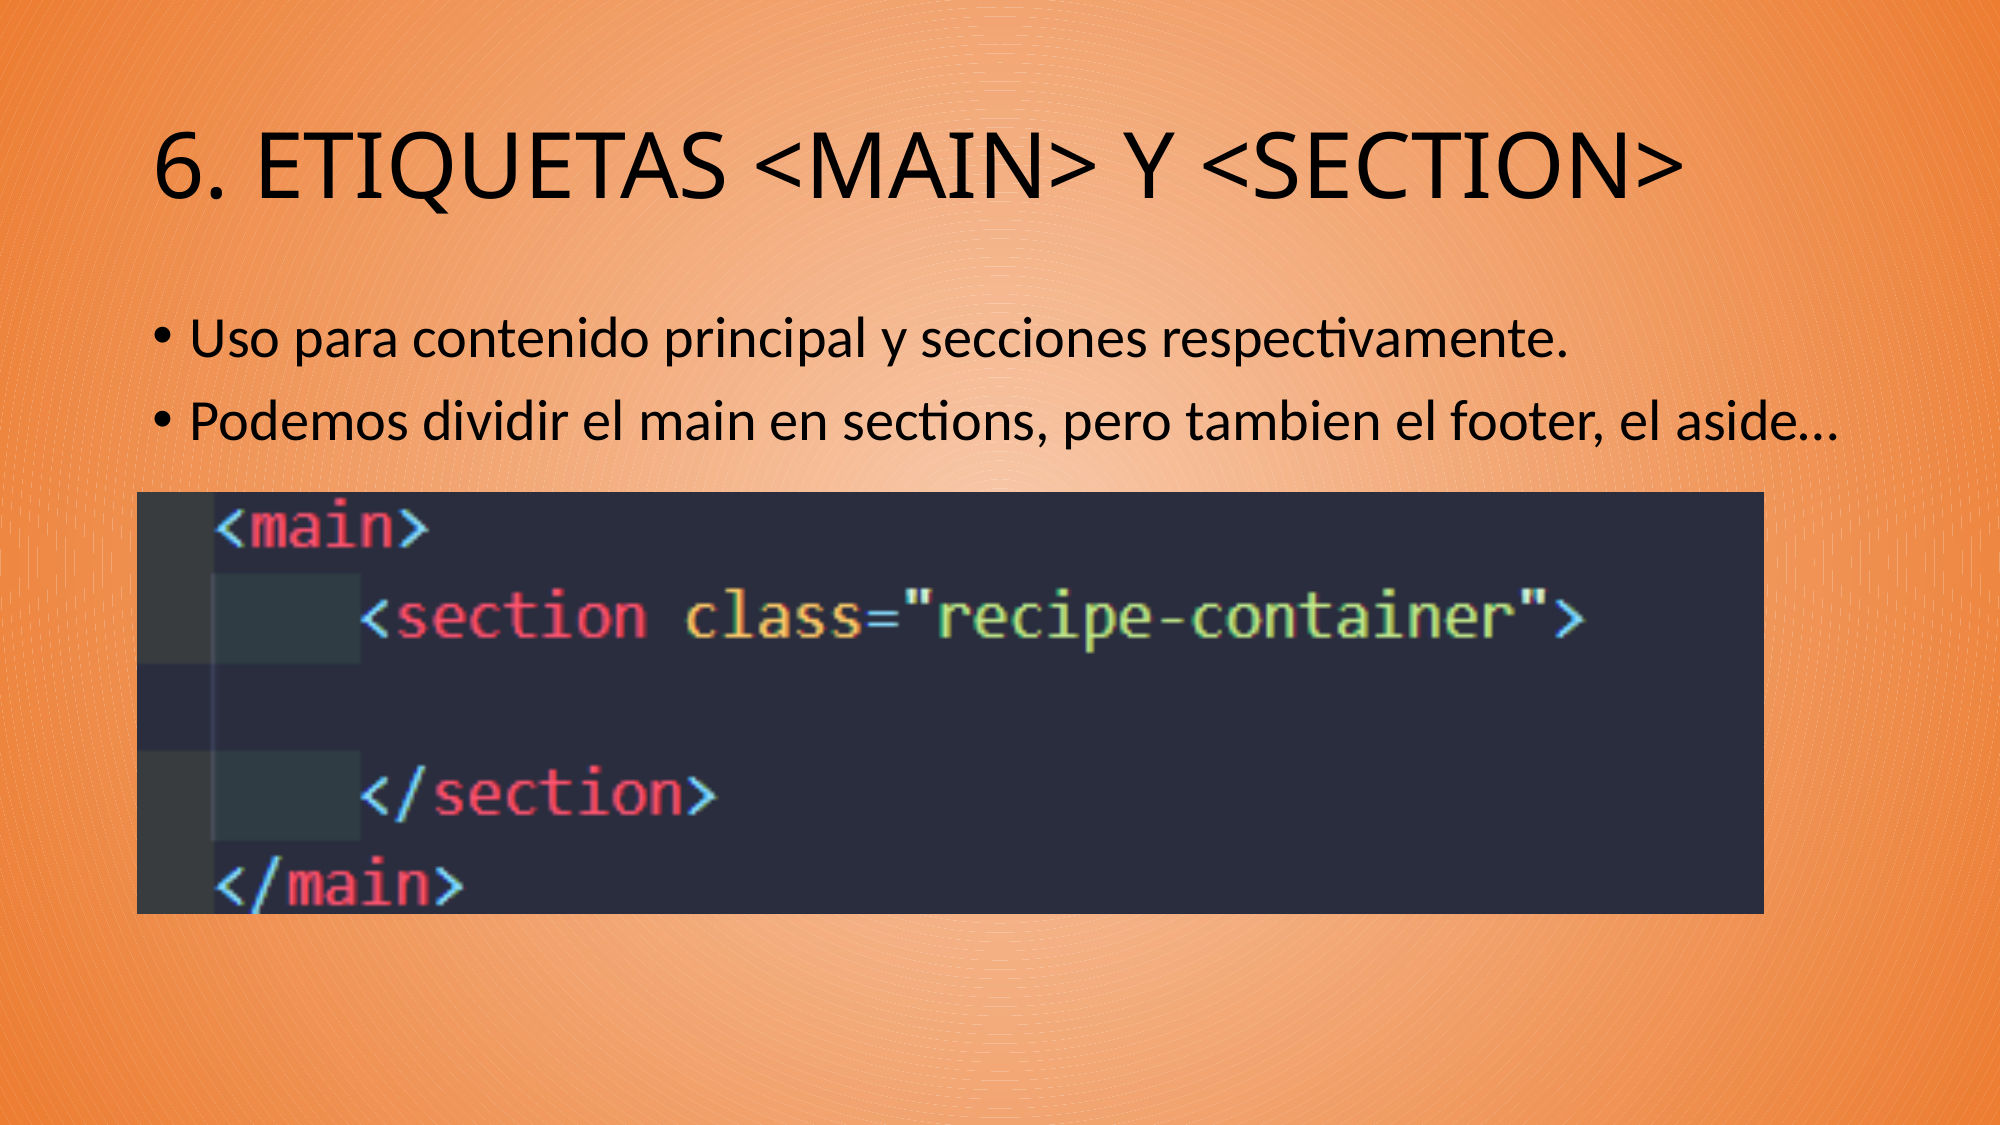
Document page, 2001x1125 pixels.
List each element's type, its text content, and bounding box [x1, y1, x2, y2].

title 6. ETIQUETAS <MAIN> Y <SECTION> [137, 59, 1863, 278]
picture [137, 492, 1764, 914]
list Uso para contenido principal y secciones respectivamente. Podemos dividir el main en sections, pero tambien el footer, el aside… [137, 299, 1863, 1014]
